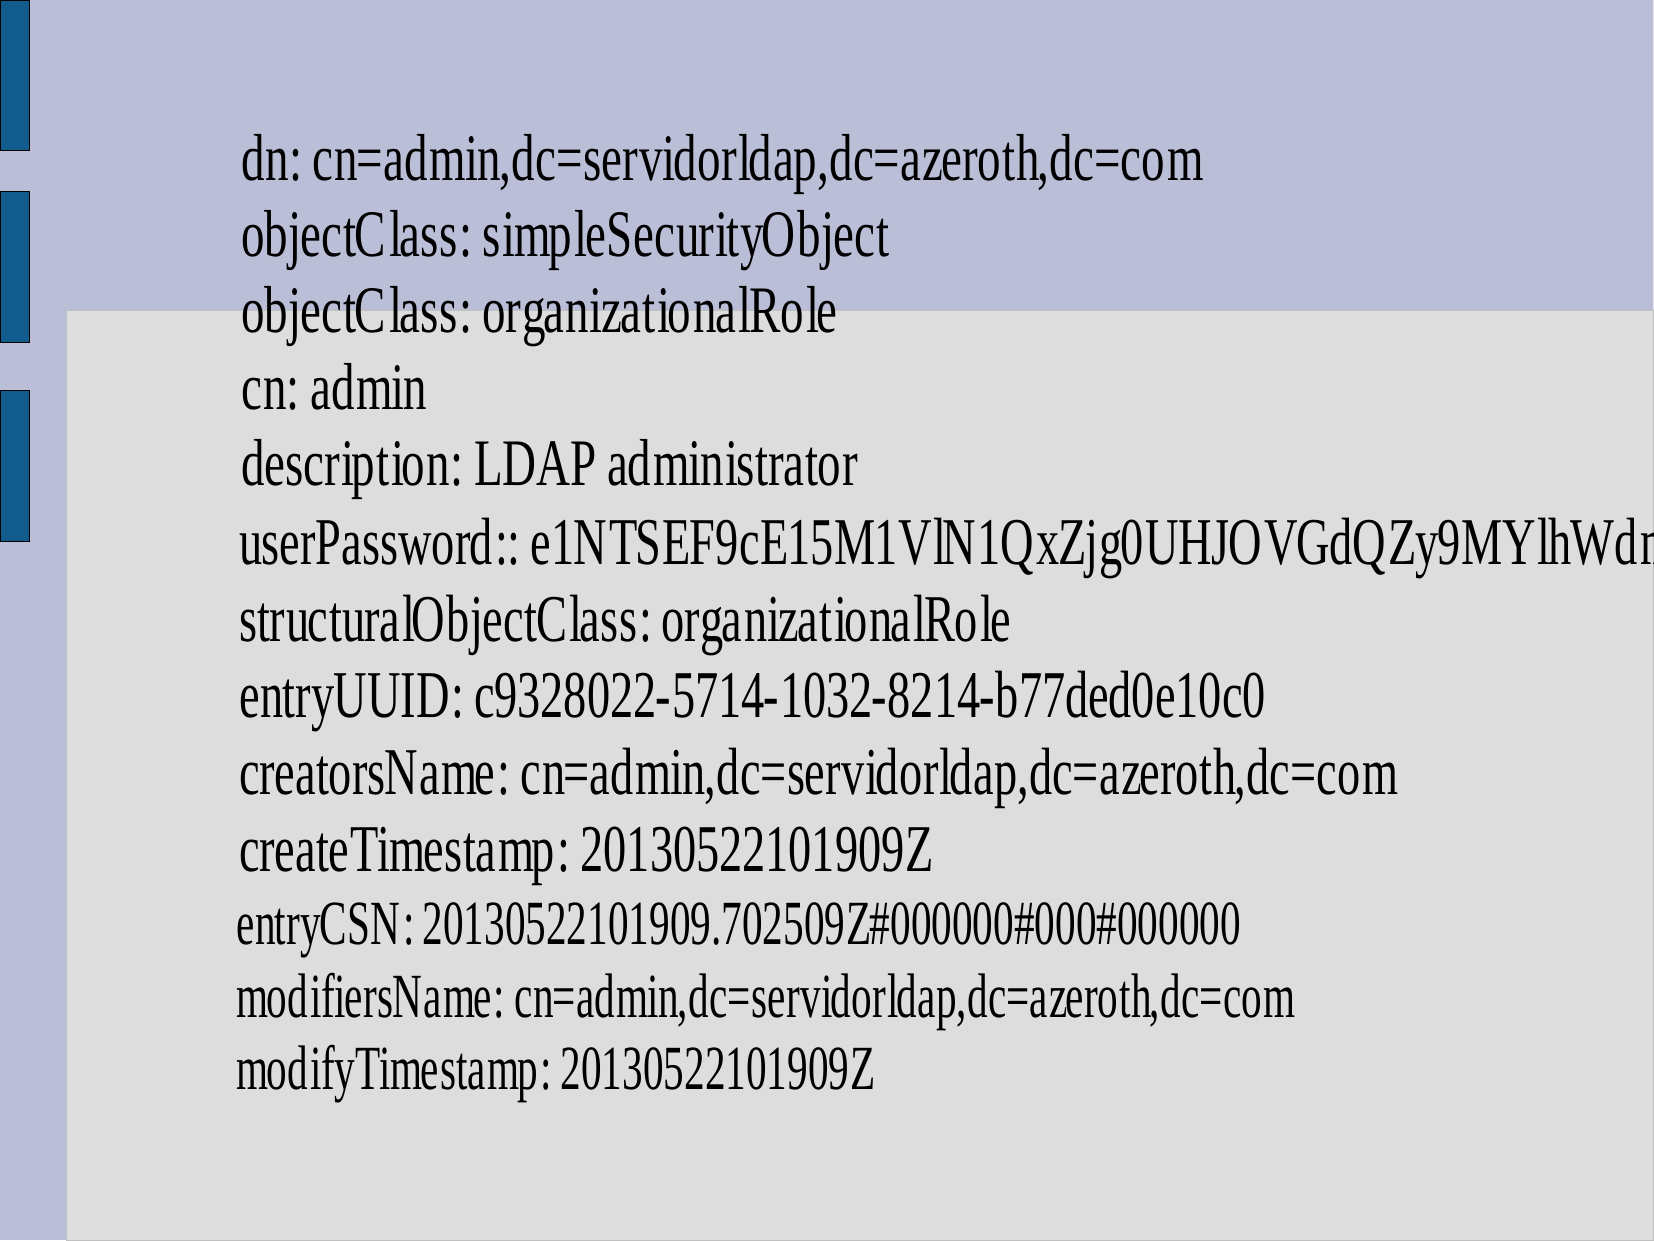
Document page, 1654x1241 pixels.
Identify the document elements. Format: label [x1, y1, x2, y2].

chart [233, 118, 1654, 1241]
